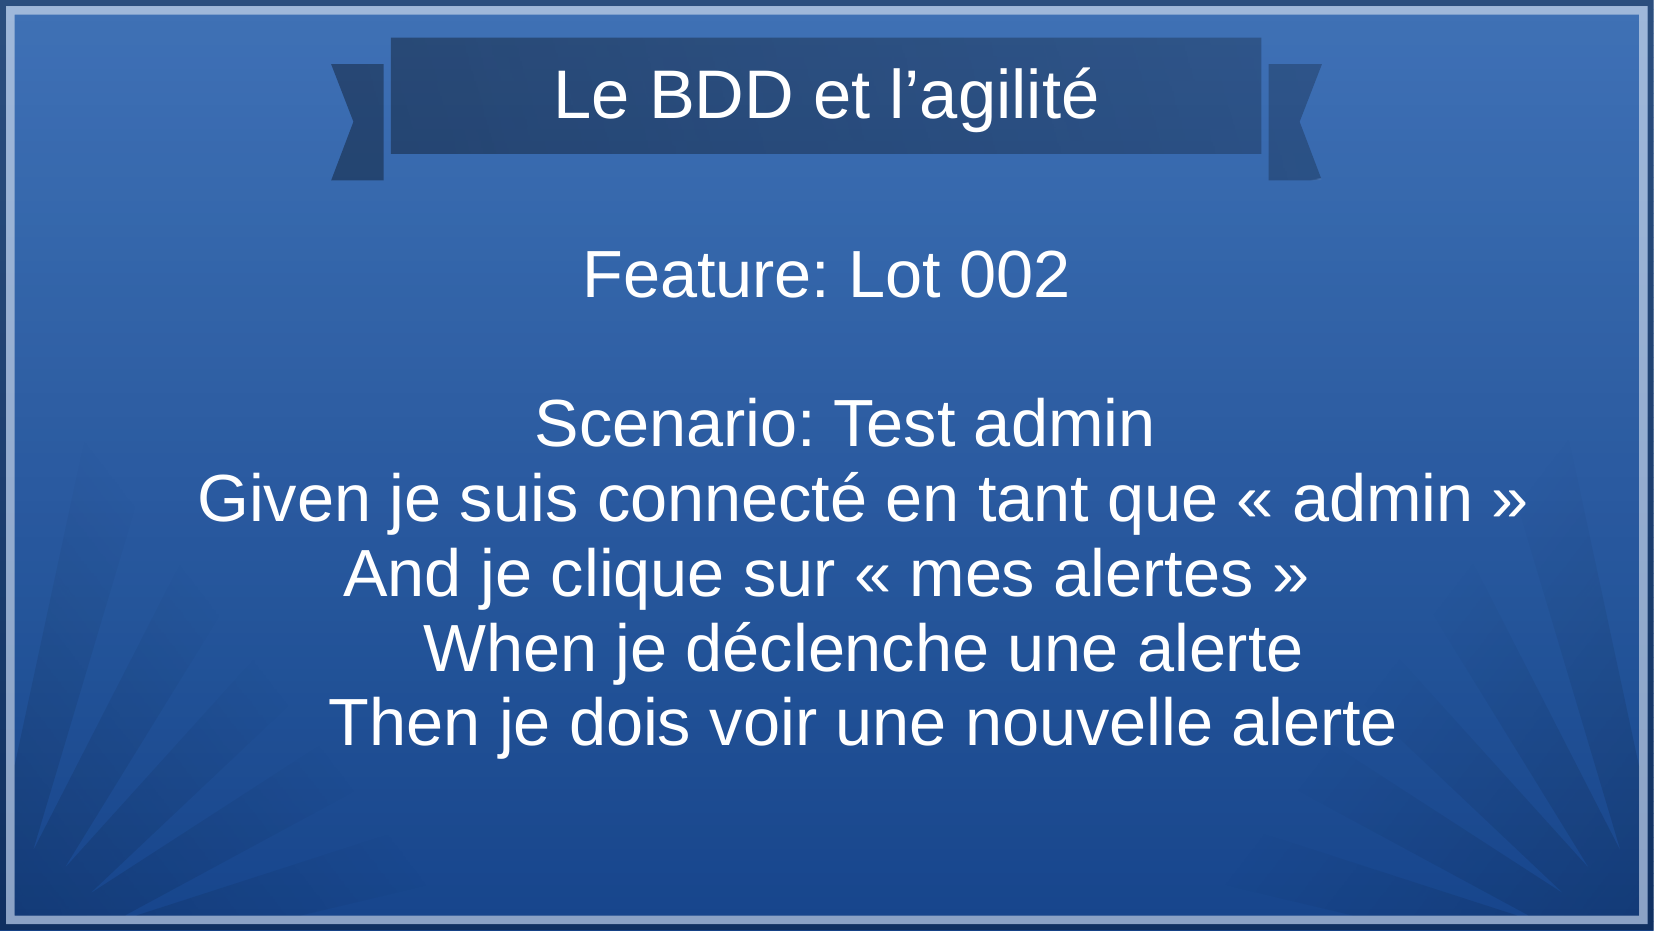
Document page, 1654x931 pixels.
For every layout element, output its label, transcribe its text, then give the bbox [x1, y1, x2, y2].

subtitle Feature: Lot 002 Scenario: Test admin Given je suis connecté en tant que « admin » And je clique sur « mes alertes » When je déclenche une alerte Then je dois voir une nouvelle alerte [82, 224, 1571, 848]
title Le BDD et l’agilité [389, 35, 1264, 154]
